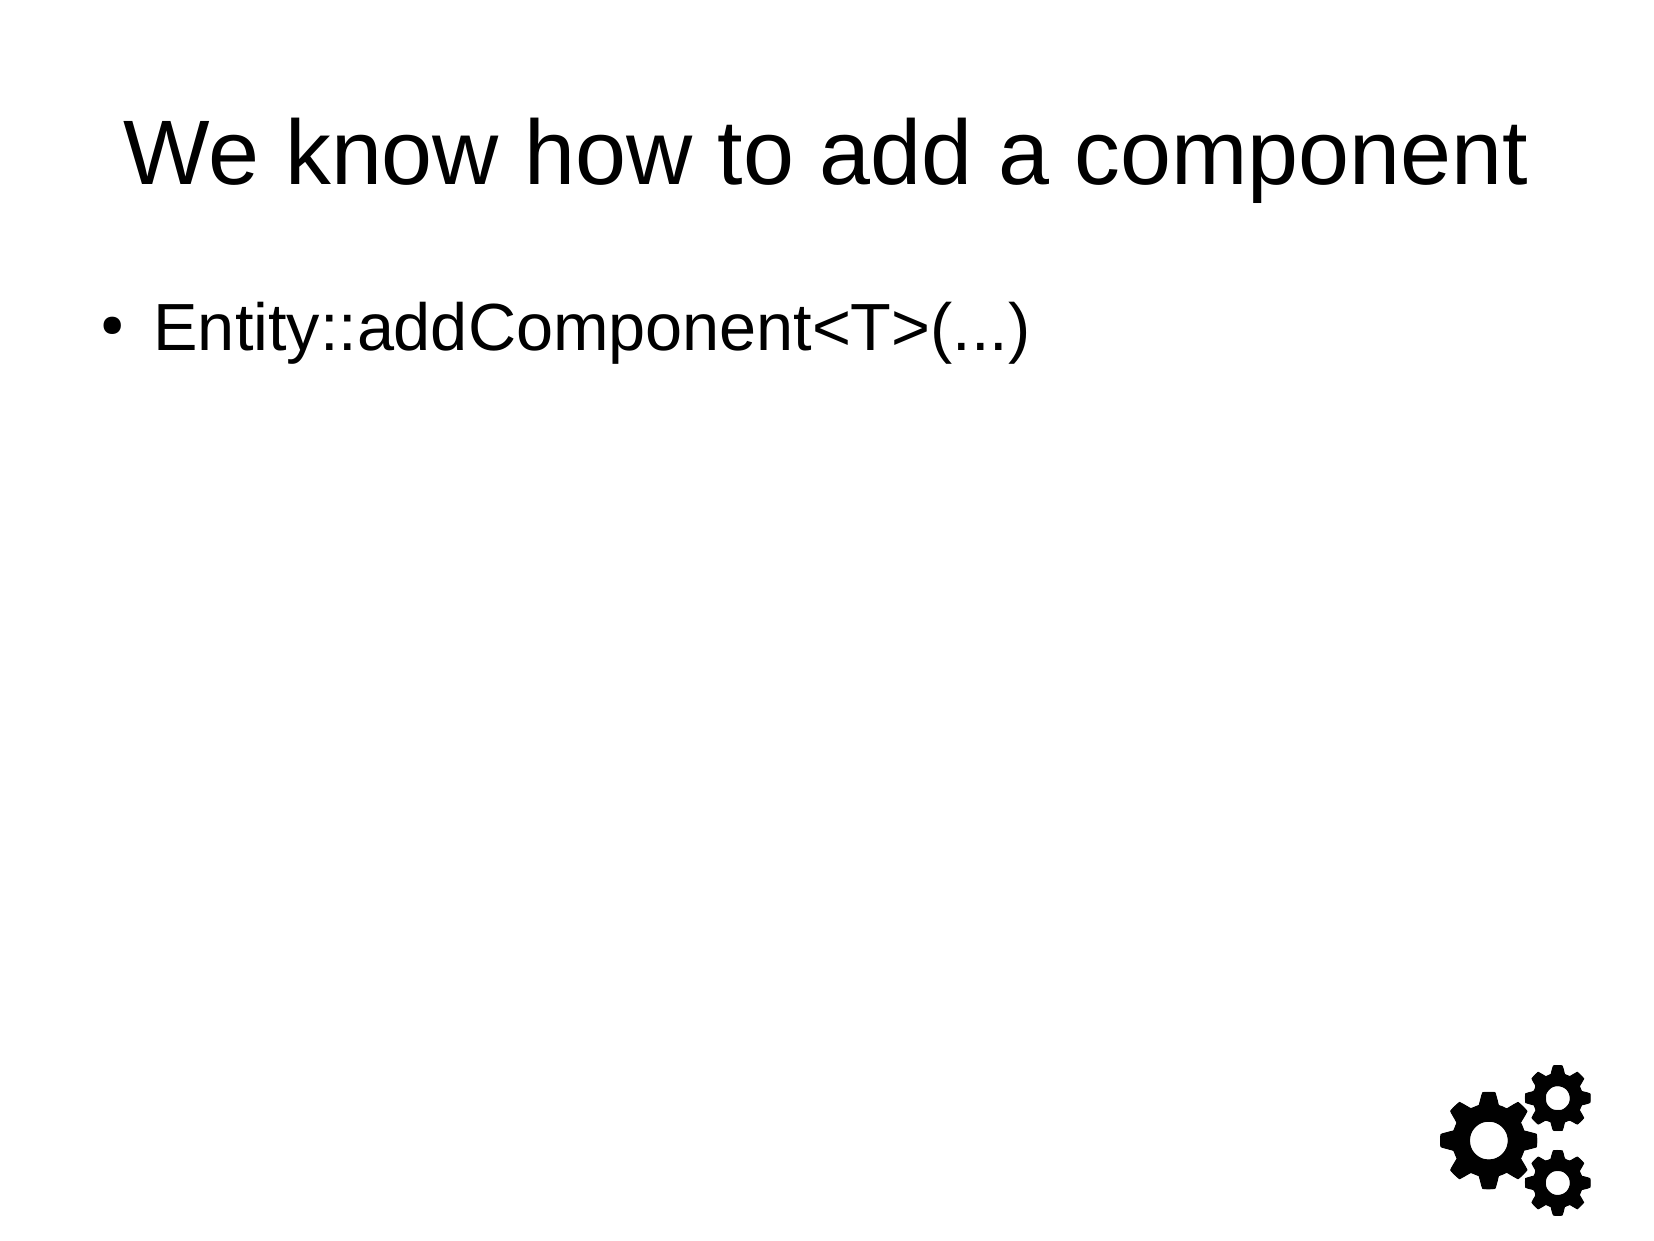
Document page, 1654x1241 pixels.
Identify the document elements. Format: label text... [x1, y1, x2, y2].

list Entity::addComponent<T>(...) [82, 290, 1571, 1010]
title We know how to add a component [82, 49, 1571, 257]
picture [1440, 1065, 1591, 1216]
